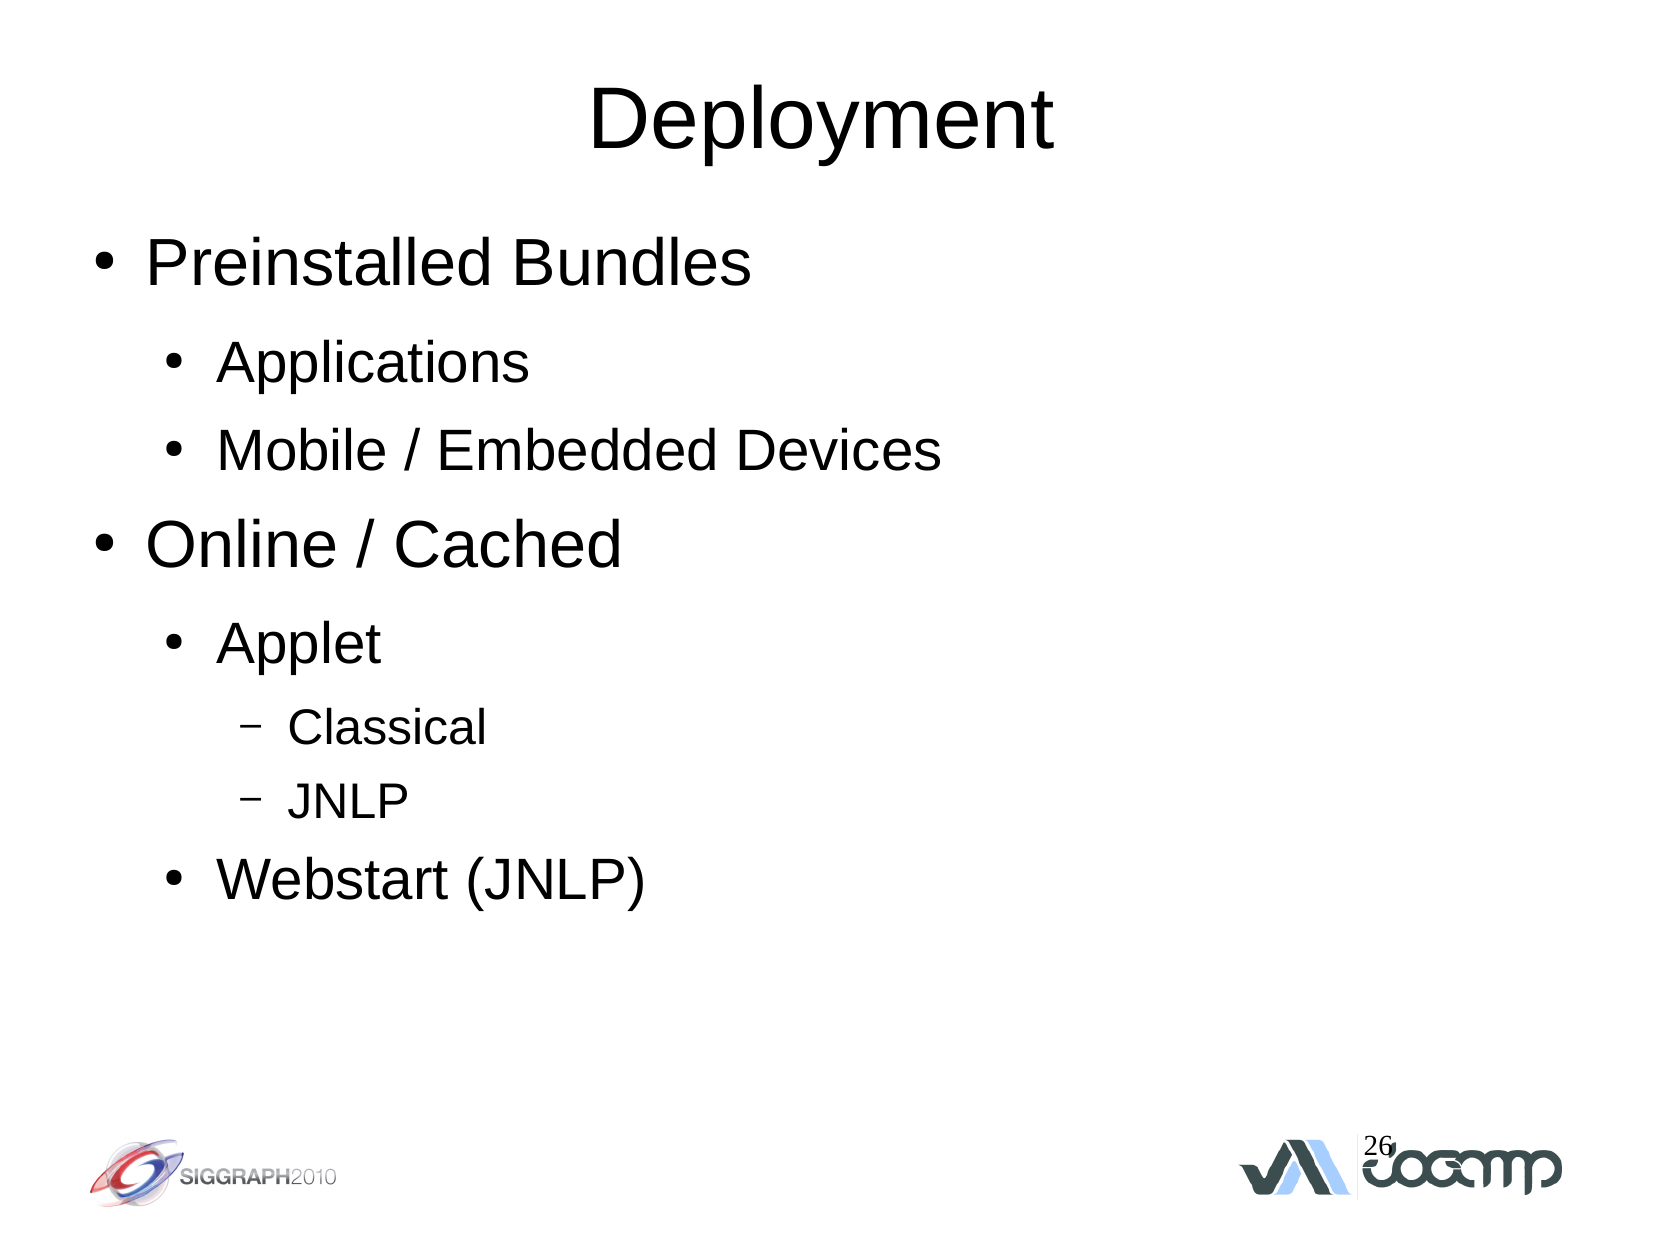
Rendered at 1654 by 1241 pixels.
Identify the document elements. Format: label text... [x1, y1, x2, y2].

title Deployment [68, 56, 1576, 181]
picture [82, 1130, 346, 1217]
picture [1237, 1134, 1562, 1200]
list Preinstalled Bundles Applications Mobile / Embedded Devices Online / Cached Applet Classical JNLP Webstart (JNLP) [75, 225, 1571, 1109]
